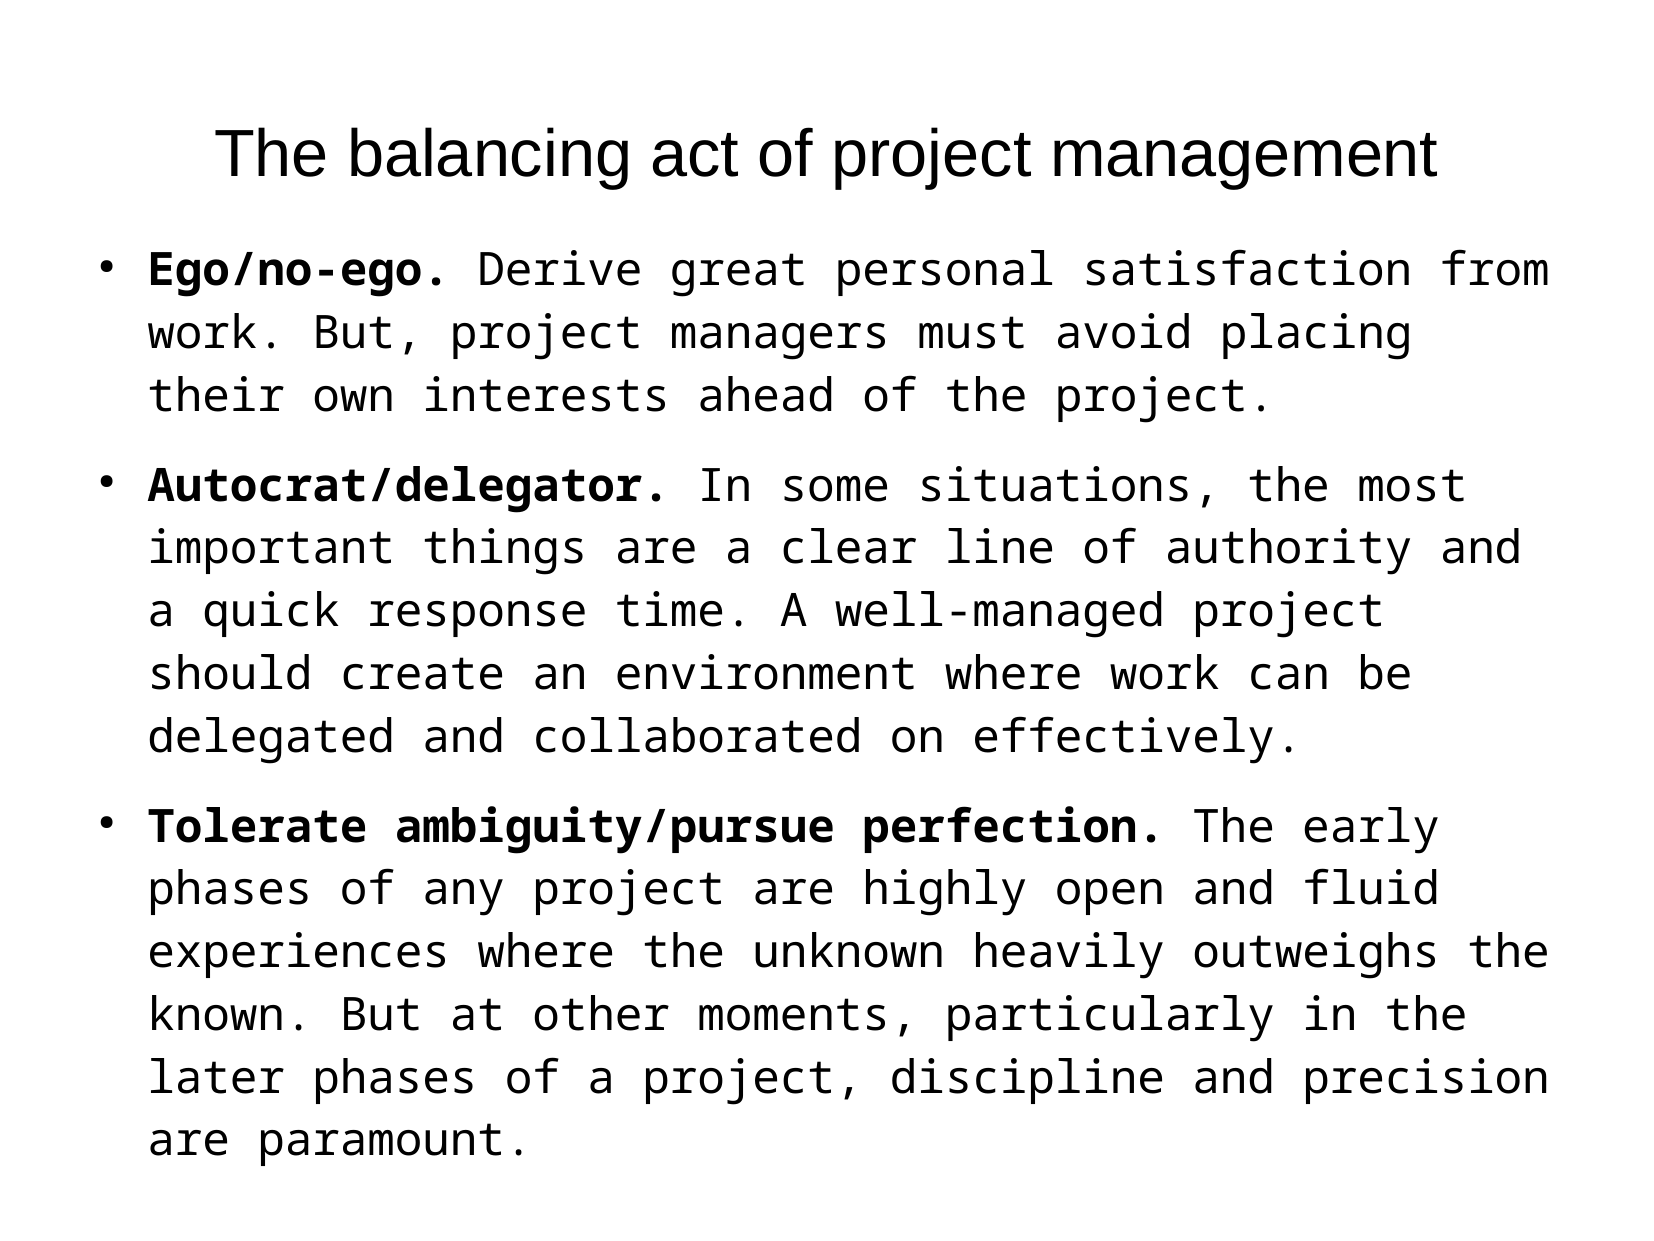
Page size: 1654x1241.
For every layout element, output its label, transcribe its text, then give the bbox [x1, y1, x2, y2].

title The balancing act of project management [82, 49, 1571, 236]
list Ego/no-ego. Derive great personal satisfaction from work. But, project managers must avoid placing their own interests ahead of the project. Autocrat/delegator. In some situations, the most important things are a clear line of authority and a quick response time. A well-managed project should create an environment where work can be delegated and collaborated on effectively. Tolerate ambiguity/pursue perfection. The early phases of any project are highly open and fluid experiences where the unknown heavily outweighs the known. But at other moments, particularly in the later phases of a project, discipline and precision are paramount. [82, 236, 1571, 1182]
